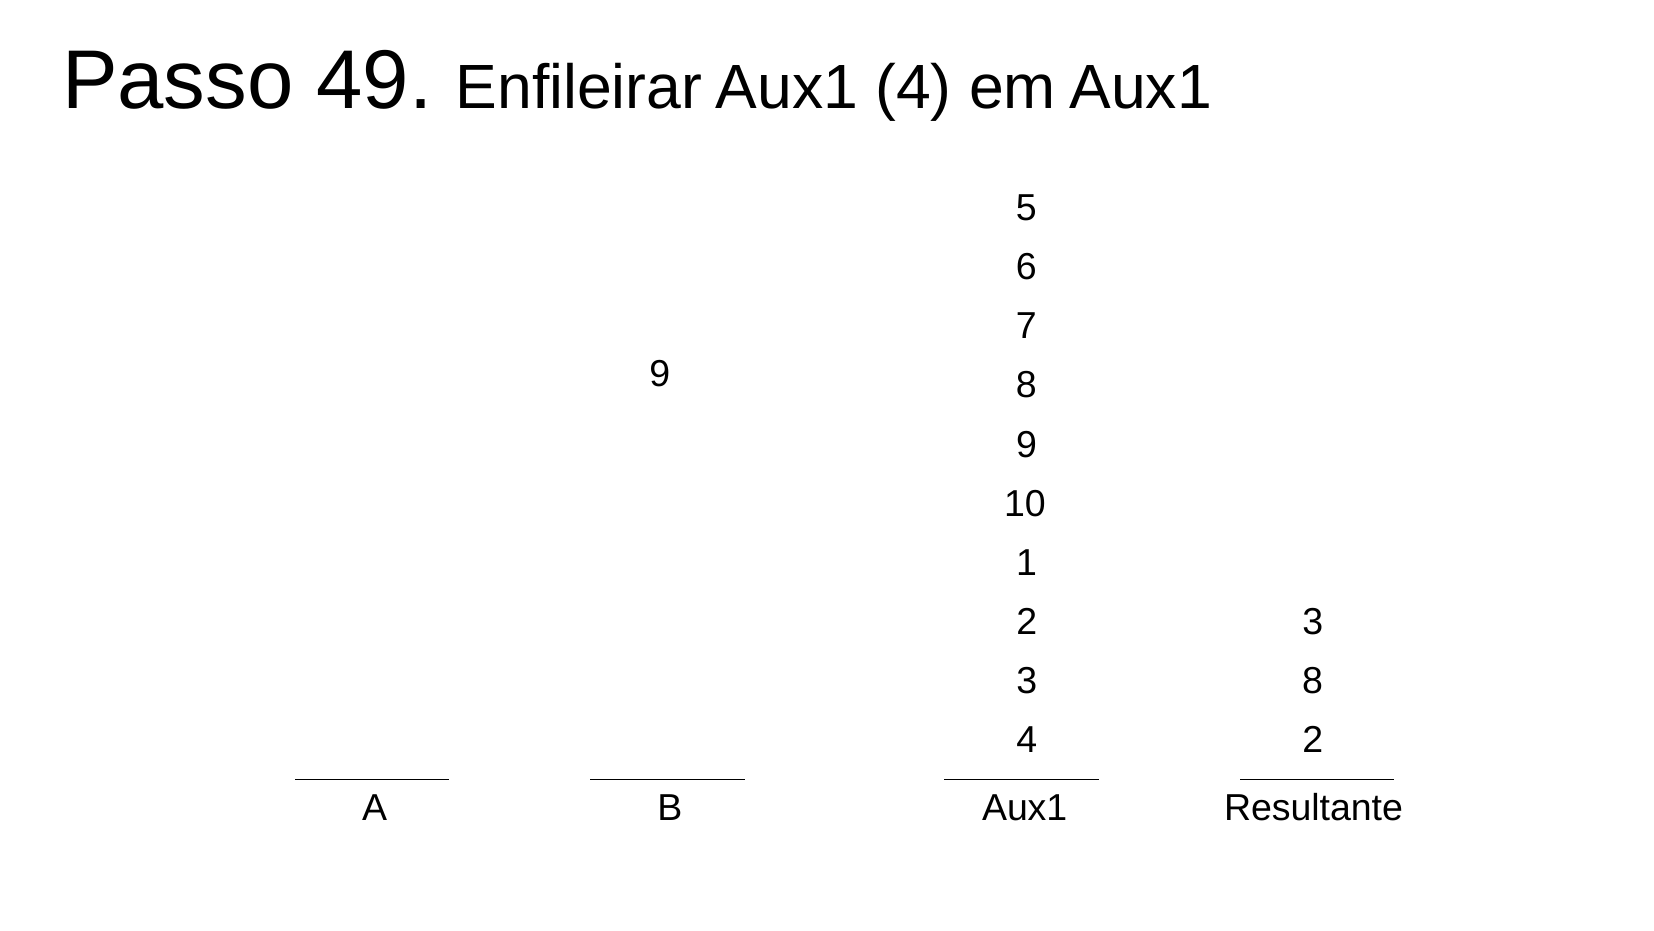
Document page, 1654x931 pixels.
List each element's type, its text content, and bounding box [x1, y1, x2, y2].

text_box B [642, 780, 698, 837]
text_box 2 [1001, 592, 1052, 650]
text_box 10 [989, 474, 1061, 532]
text_box 6 [1001, 238, 1052, 296]
text_box 5 [1001, 179, 1052, 237]
text_box A [347, 779, 508, 837]
text_box 3 [1001, 651, 1052, 709]
text_box 1 [1001, 533, 1052, 591]
text_box 4 [1001, 710, 1052, 768]
text_box Resultante [1209, 779, 1418, 837]
text_box 8 [1287, 651, 1338, 709]
text_box 2 [1287, 710, 1338, 768]
text_box Passo 49. Enfileirar Aux1 (4) em Aux1 [47, 25, 1607, 274]
text_box 9 [1001, 415, 1052, 473]
text_box 3 [1287, 592, 1338, 650]
text_box Aux1 [967, 780, 1083, 837]
text_box 8 [1001, 356, 1052, 414]
text_box 9 [634, 344, 686, 402]
text_box 7 [1001, 297, 1052, 355]
